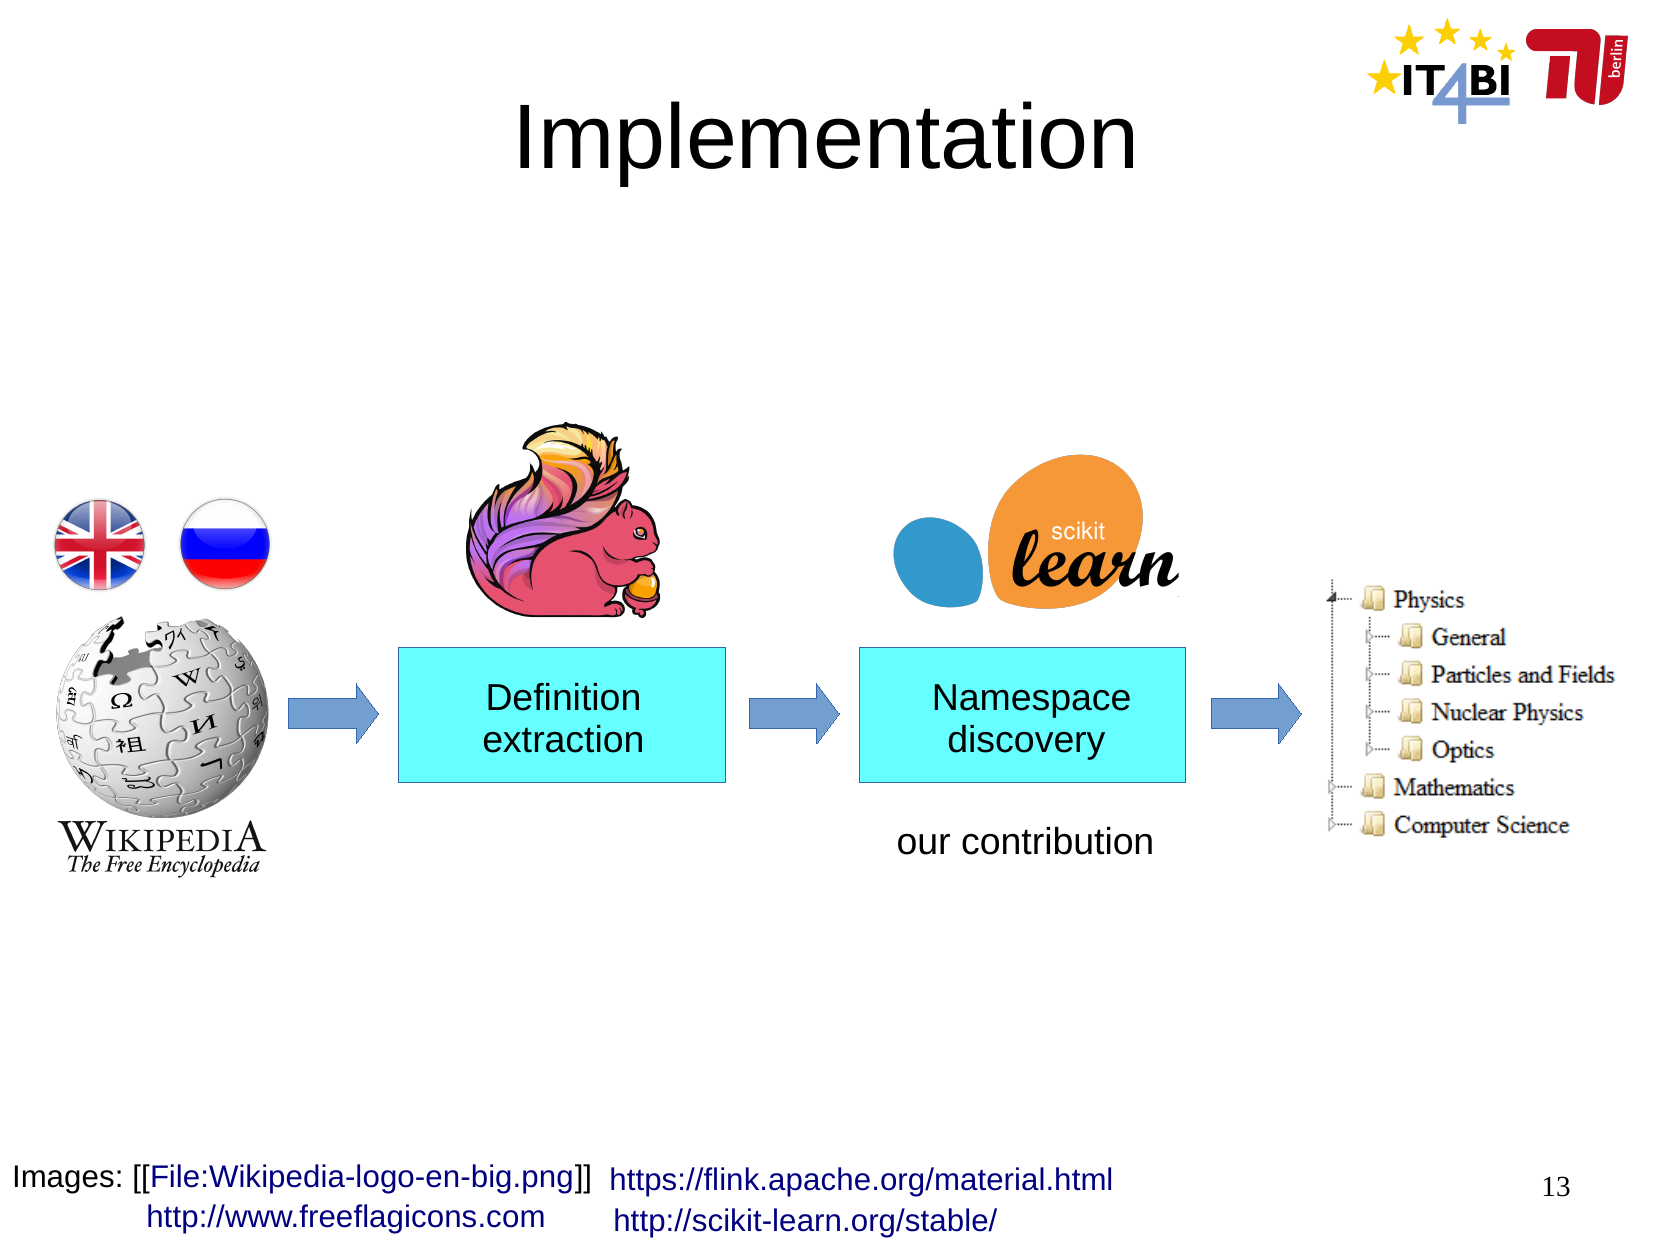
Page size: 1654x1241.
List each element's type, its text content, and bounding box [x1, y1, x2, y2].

text_box Images: [[File:Wikipedia-logo-en-big.png]] [0, 1152, 608, 1202]
picture [1367, 18, 1515, 49]
picture [887, 418, 1185, 618]
text_box http://scikit-learn.org/stable/ [636, 1196, 1139, 1241]
text_box http://www.freeflagicons.com [131, 1192, 636, 1241]
text_box https://flink.apache.org/material.html [594, 1154, 1226, 1212]
text_box [398, 647, 726, 783]
picture [465, 422, 661, 618]
text_box [859, 647, 1186, 783]
text_box [288, 683, 379, 744]
picture [1316, 575, 1648, 852]
text_box Namespace discovery [917, 668, 1158, 774]
picture [1526, 29, 1628, 105]
title Implementation [82, 49, 1571, 226]
text_box [749, 683, 840, 744]
text_box our contribution [881, 813, 1170, 871]
picture [33, 494, 291, 595]
text_box Definition extraction [467, 668, 678, 774]
text_box [1211, 683, 1302, 744]
picture [54, 614, 271, 878]
